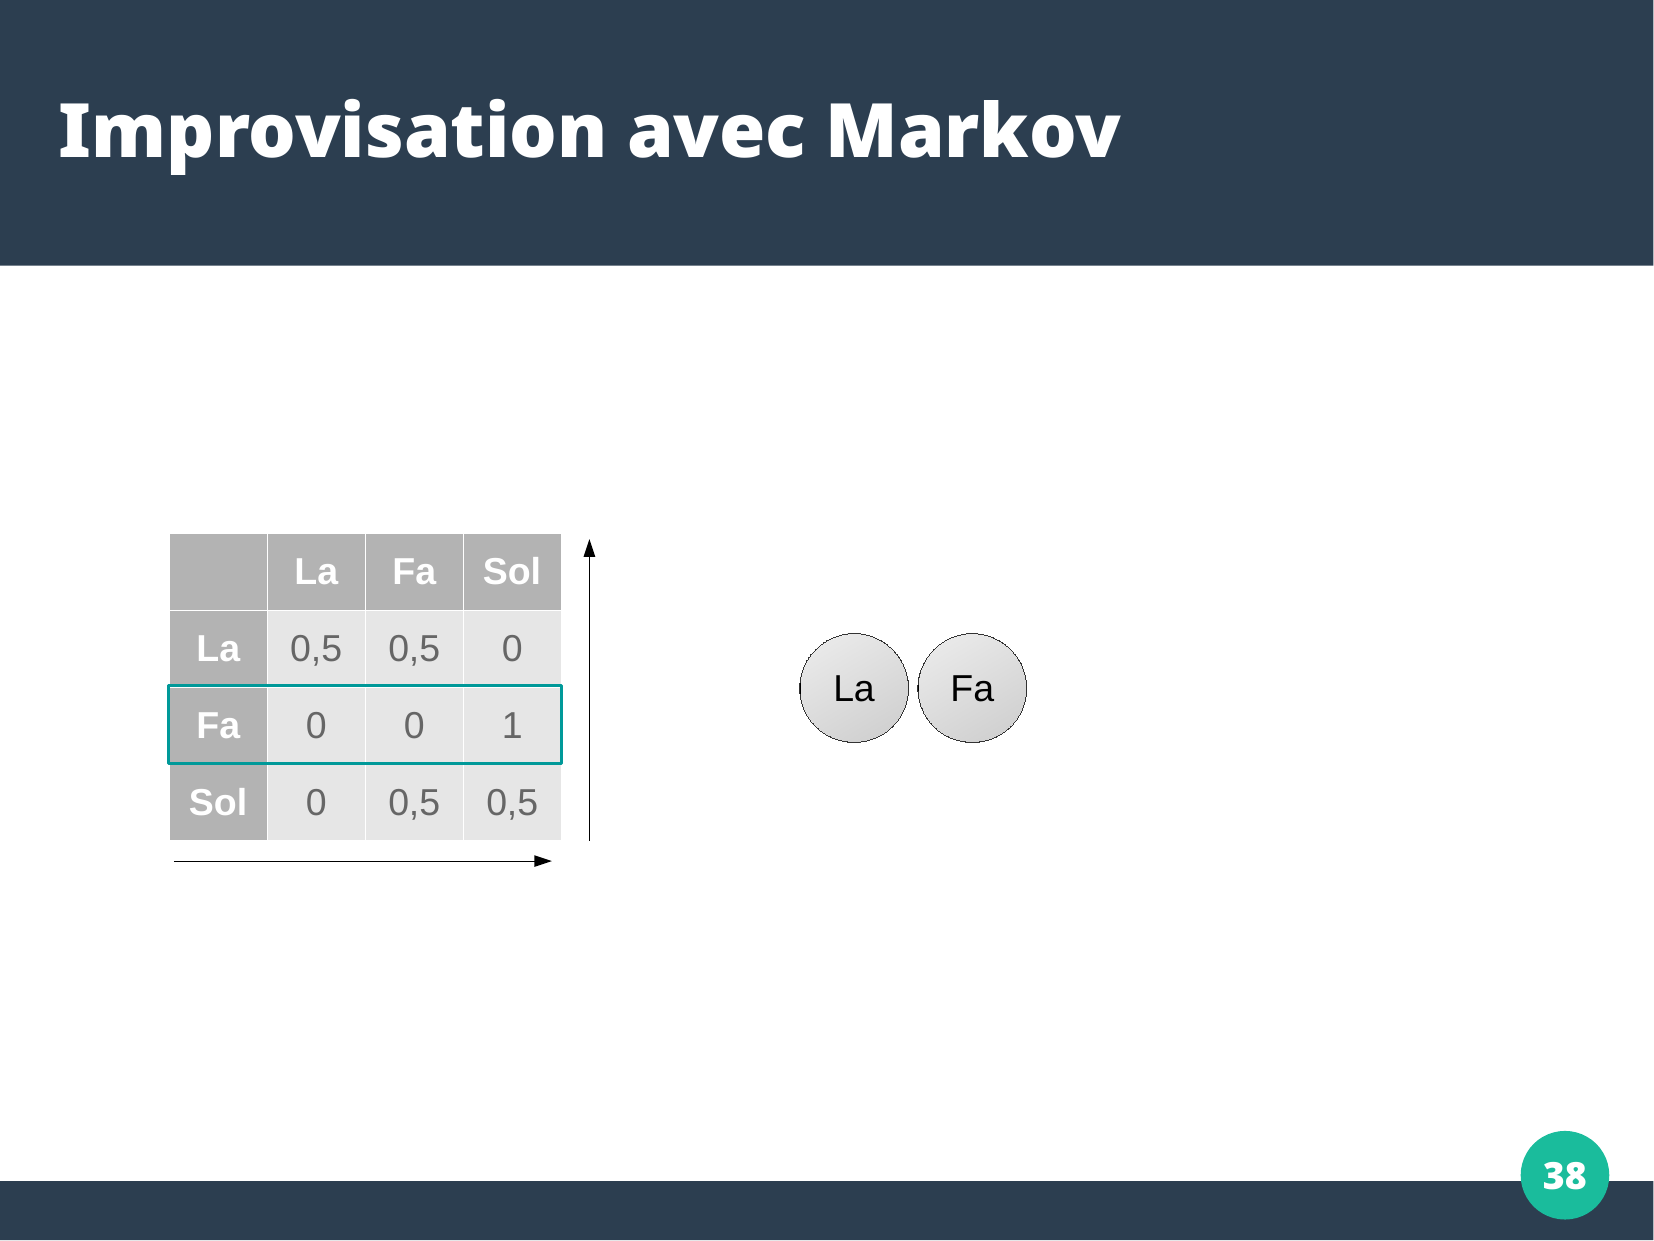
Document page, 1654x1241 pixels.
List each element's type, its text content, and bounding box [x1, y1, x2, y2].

table_cell 0 [268, 765, 365, 840]
table_cell 0,5 [366, 765, 463, 840]
table_header Fa [366, 534, 463, 610]
table_cell 0 [464, 611, 561, 684]
table_cell 0,5 [366, 611, 463, 684]
table_cell Fa [170, 688, 267, 762]
table_cell 0 [366, 688, 463, 762]
table_header [170, 534, 267, 610]
table_cell 0 [268, 688, 365, 762]
table_cell 1 [464, 688, 560, 762]
text_box Fa [917, 633, 1027, 743]
title Improvisation avec Markov [59, 49, 1595, 207]
table_cell 0,5 [464, 765, 561, 840]
text_box La [799, 633, 909, 743]
table_cell Sol [170, 765, 267, 840]
table_cell 0,5 [268, 611, 365, 684]
table_header Sol [464, 534, 561, 610]
table_header La [268, 534, 365, 610]
table_cell La [170, 611, 267, 684]
